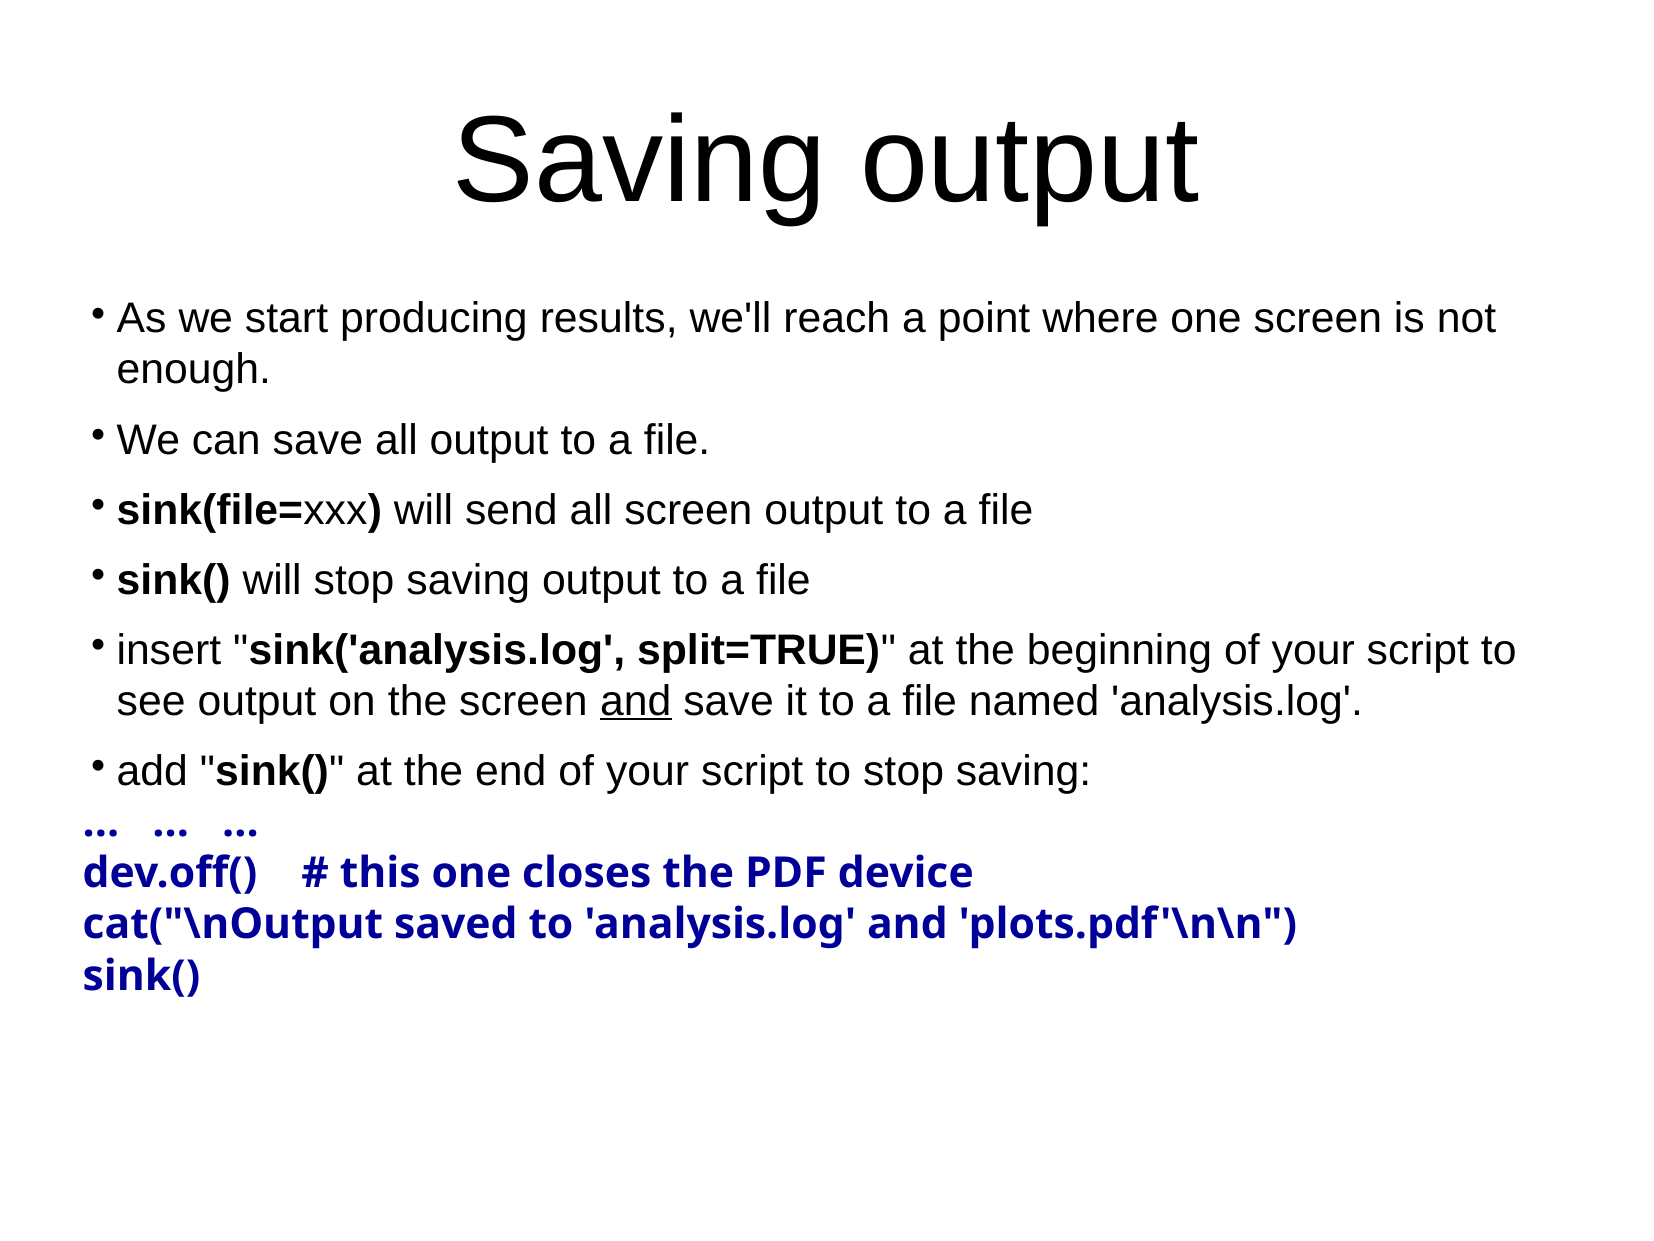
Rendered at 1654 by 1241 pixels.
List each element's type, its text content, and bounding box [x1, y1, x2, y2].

text_box As we start producing results, we'll reach a point where one screen is not enough. We can save all output to a file. sink(file=xxx) will send all screen output to a file sink() will stop saving output to a file insert "sink('analysis.log', split=TRUE)" at the beginning of your script to see output on the screen and save it to a file named 'analysis.log'. add "sink()" at the end of your script to stop saving: ... ... ... dev.off() # this one closes the PDF device cat("\nOutput saved to 'analysis.log' and 'plots.pdf'\n\n") sink() [82, 290, 1571, 1010]
text_box Saving output [82, 49, 1571, 257]
